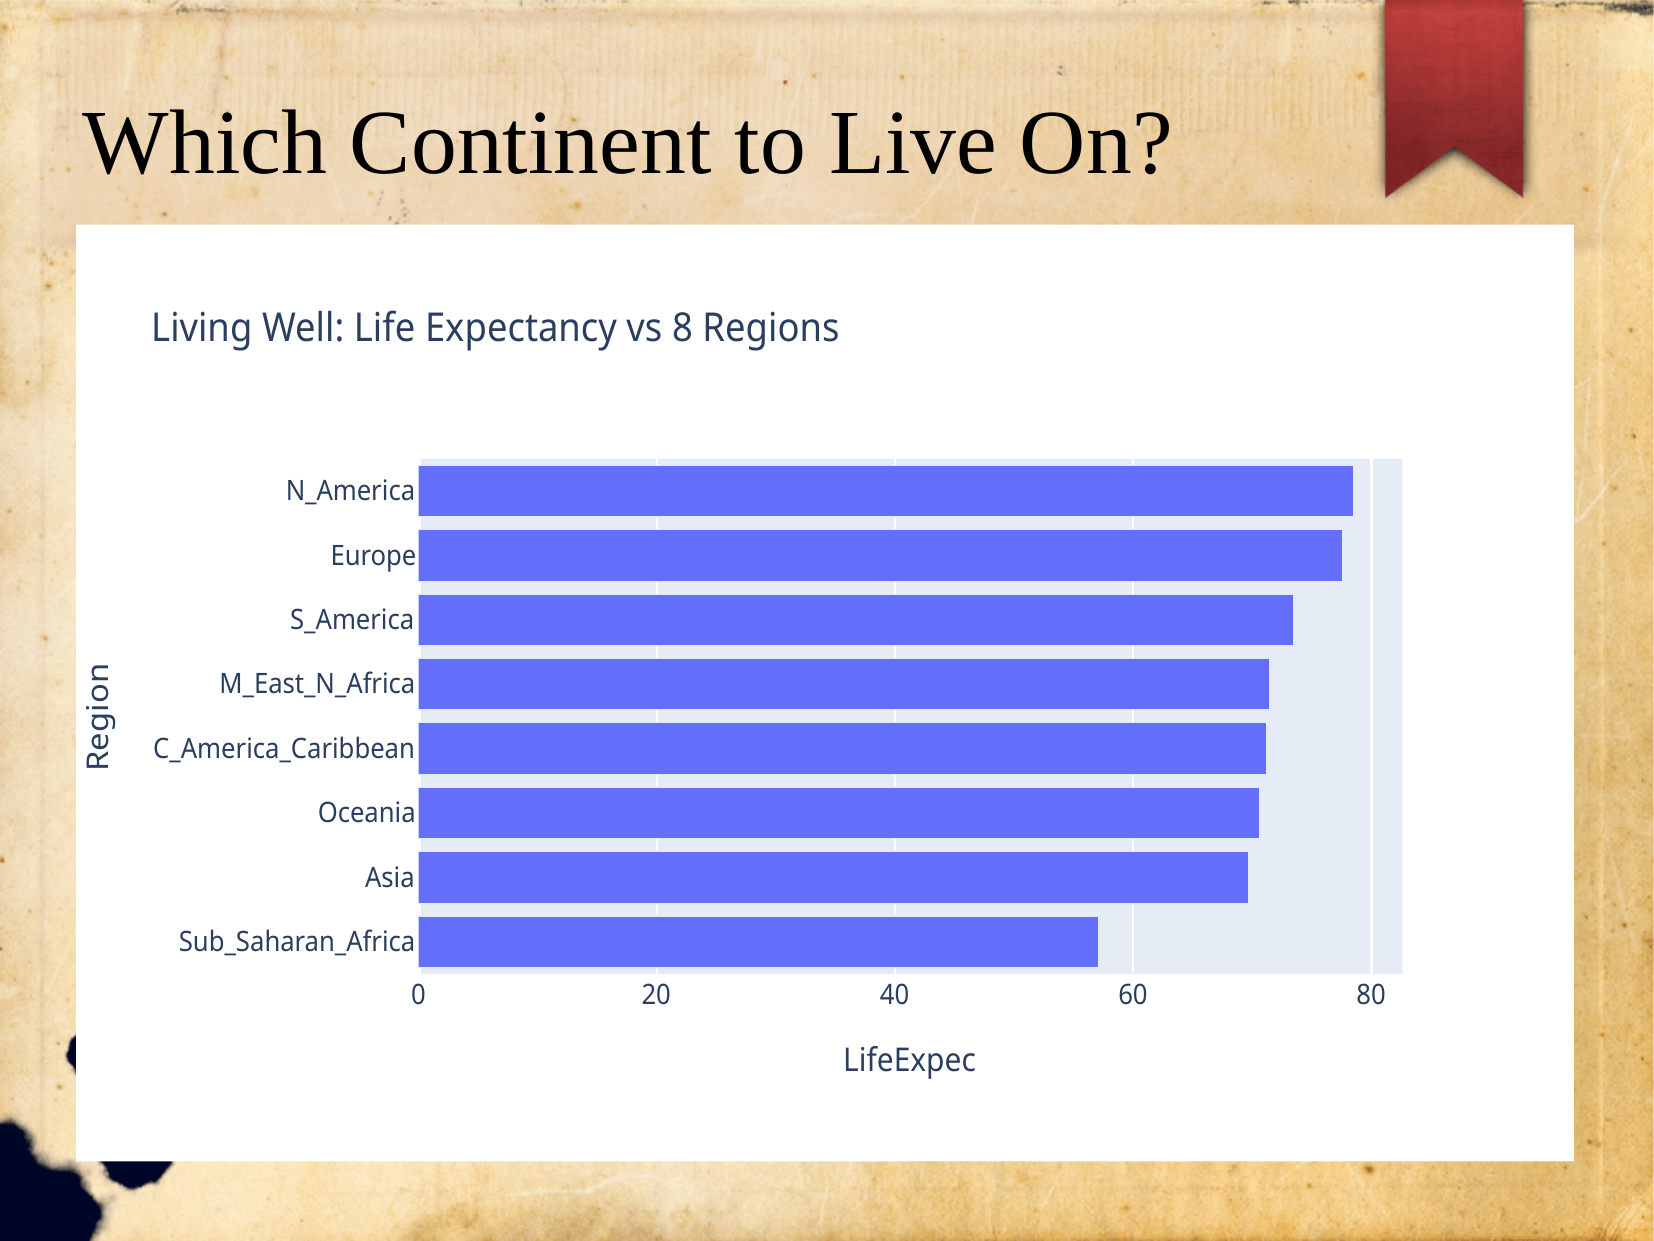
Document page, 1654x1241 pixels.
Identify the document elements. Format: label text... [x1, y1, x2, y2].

picture [0, 0, 1654, 1241]
title Which Continent to Live On? [82, 49, 1347, 223]
